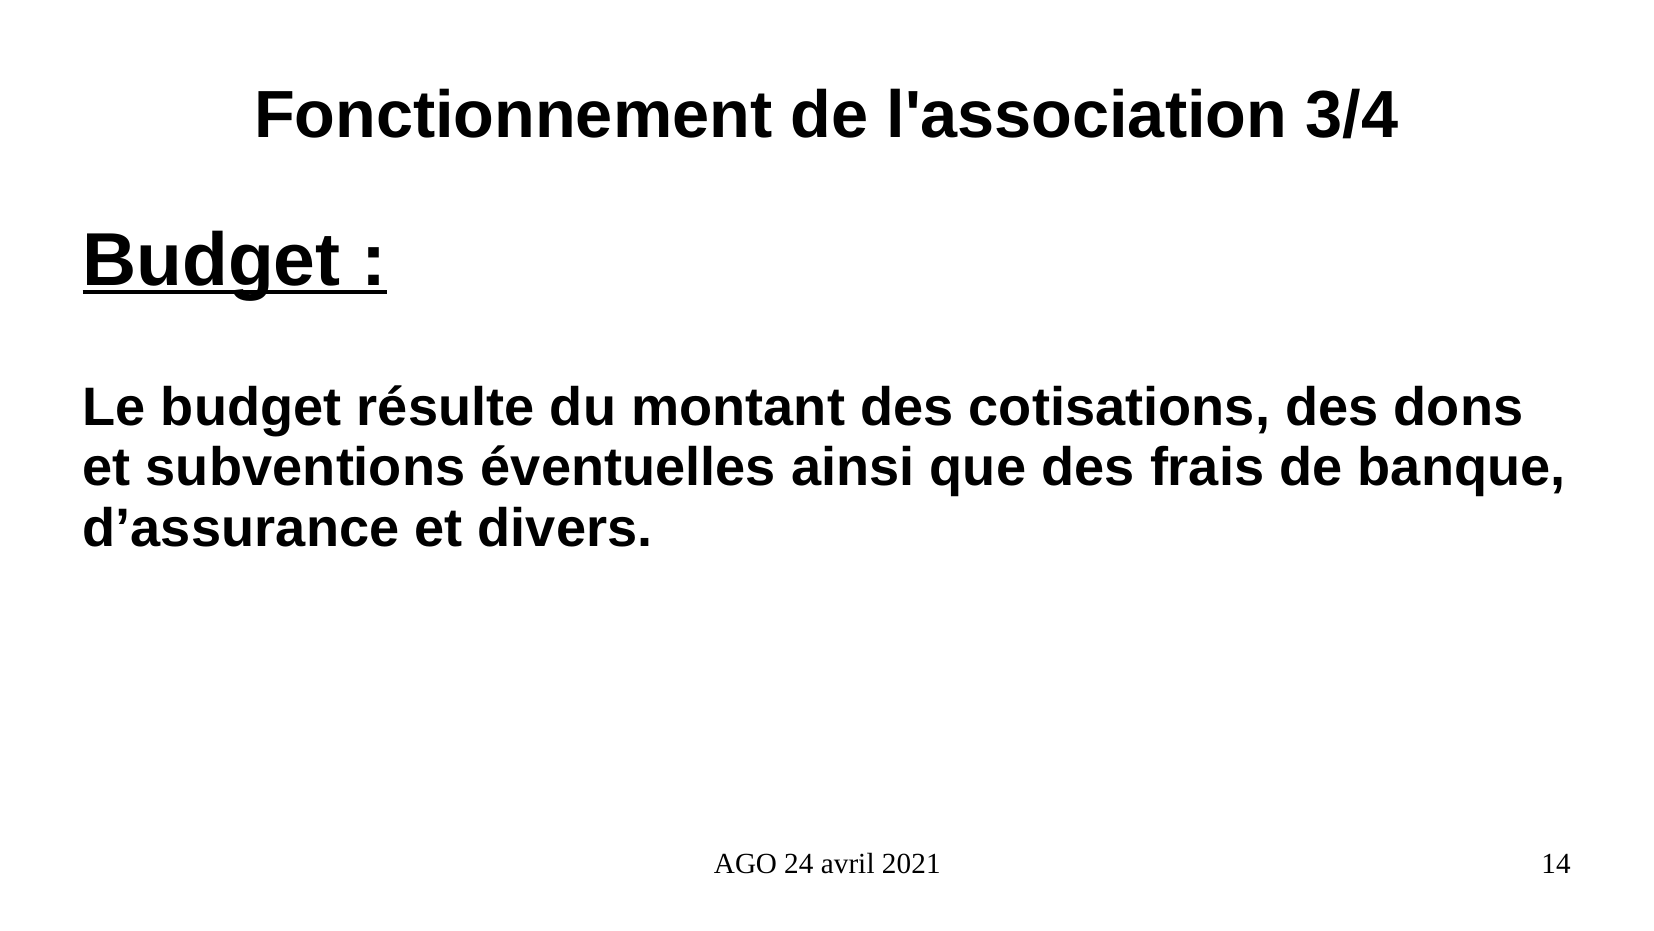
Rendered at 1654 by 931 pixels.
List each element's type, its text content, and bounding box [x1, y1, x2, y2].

list Budget : Le budget résulte du montant des cotisations, des dons et subventions éventuelles ainsi que des frais de banque, d’assurance et divers. [82, 217, 1571, 758]
title Fonctionnement de l'association 3/4 [82, 37, 1571, 193]
